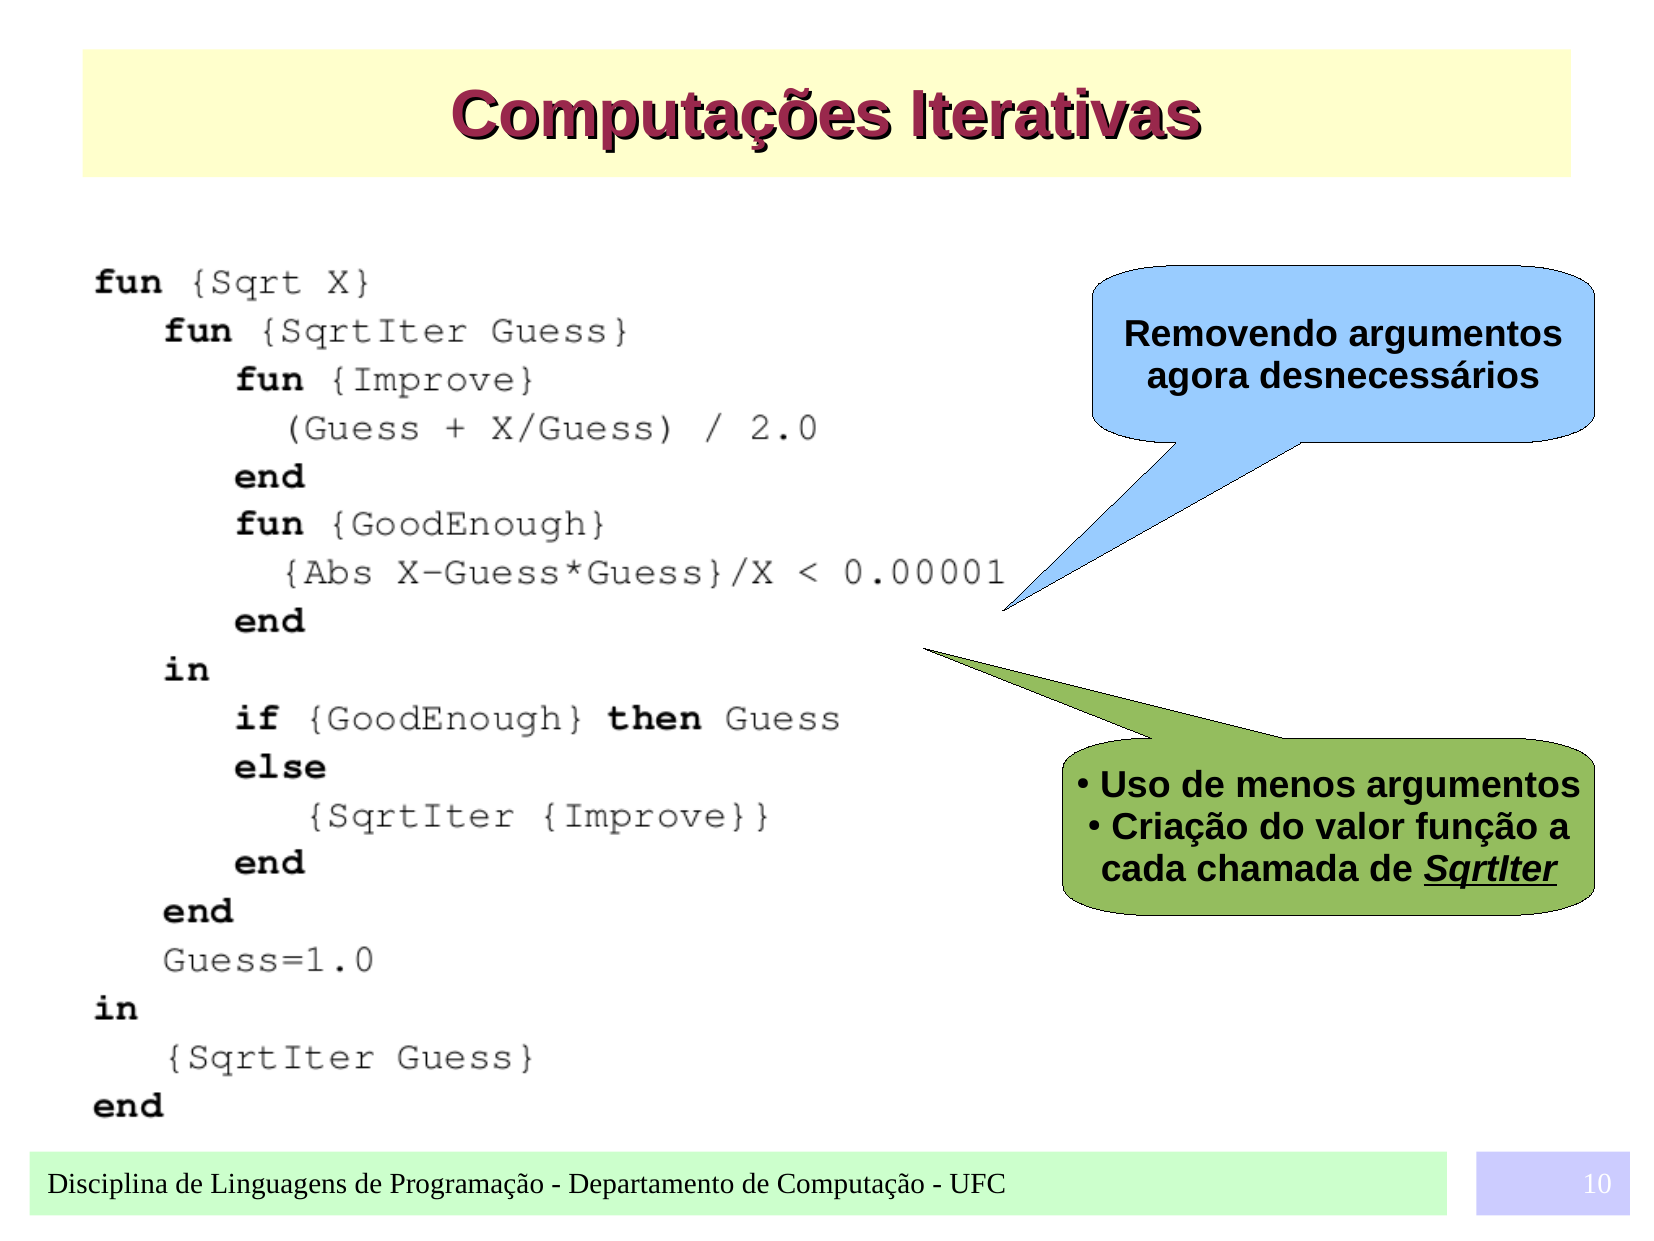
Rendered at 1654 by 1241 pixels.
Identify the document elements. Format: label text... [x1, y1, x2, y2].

picture [88, 256, 1019, 1123]
text_box Uso de menos argumentos Criação do valor função a cada chamada de SqrtIter [923, 648, 1595, 916]
text_box Removendo argumentos agora desnecessários [1002, 265, 1595, 611]
title Computações Iterativas [82, 49, 1571, 178]
